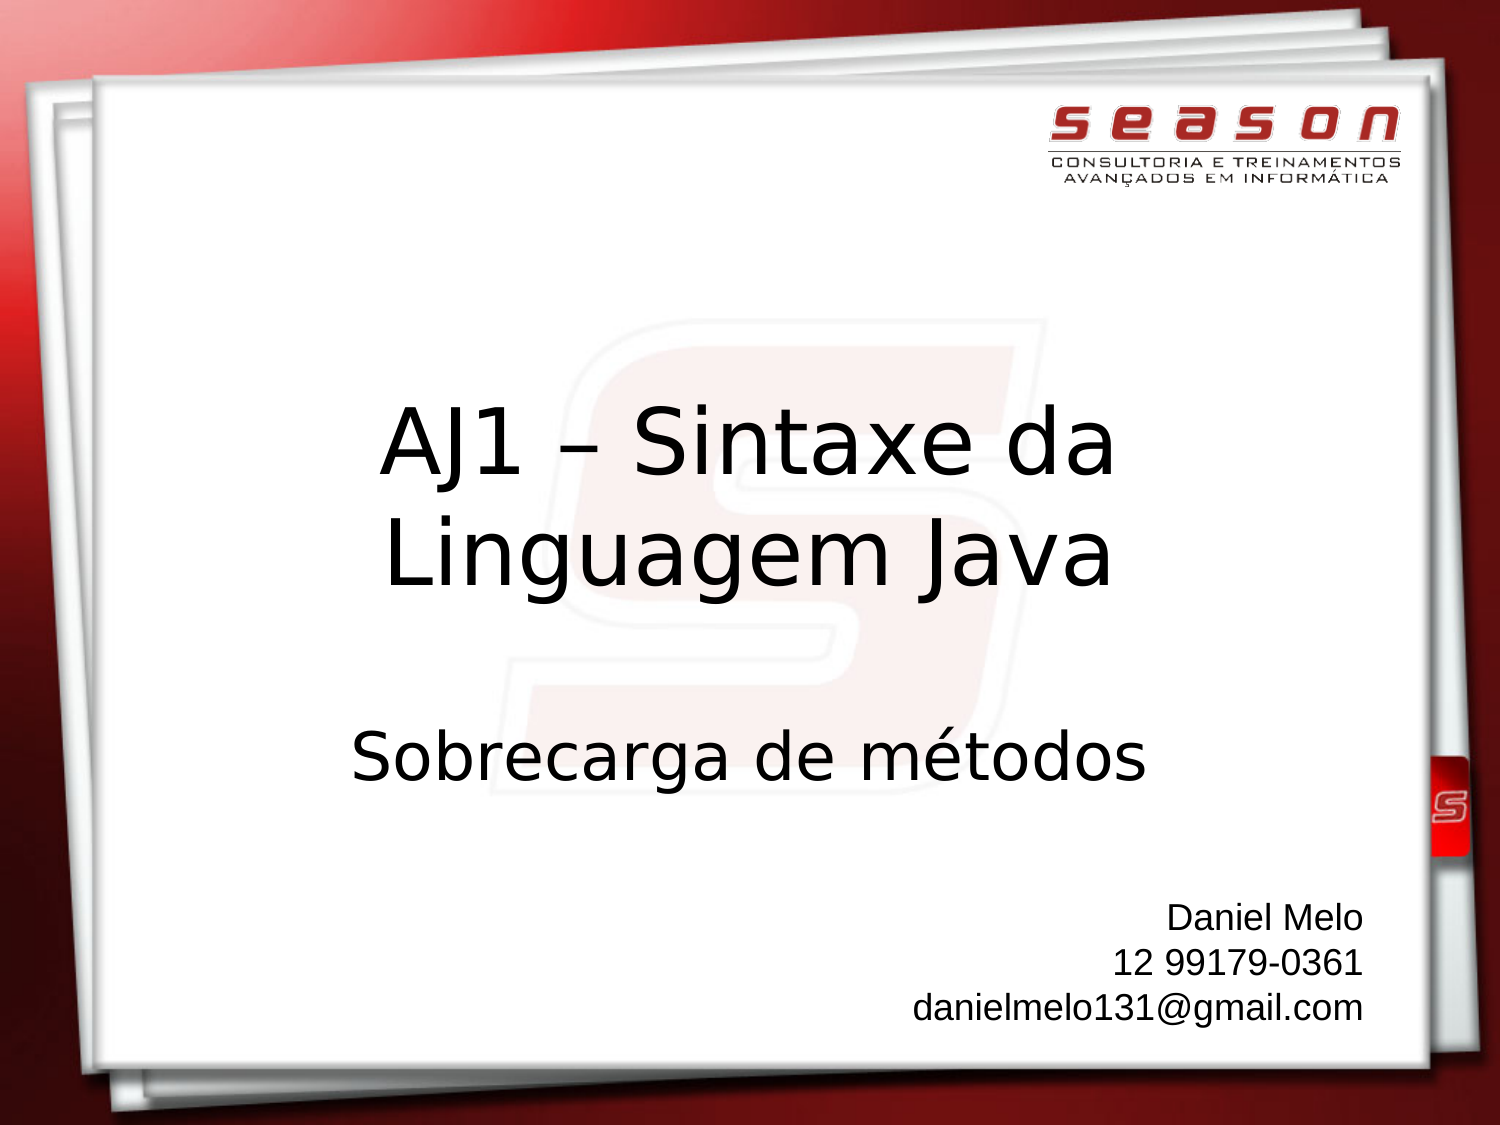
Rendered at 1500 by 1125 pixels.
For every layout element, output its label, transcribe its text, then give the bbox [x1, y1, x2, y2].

title AJ1 – Sintaxe da Linguagem Java Sobrecarga de métodos [112, 375, 1388, 801]
picture [0, 0, 1500, 1125]
text_box Daniel Melo 12 99179-0361 danielmelo131@gmail.com [897, 885, 1382, 1052]
